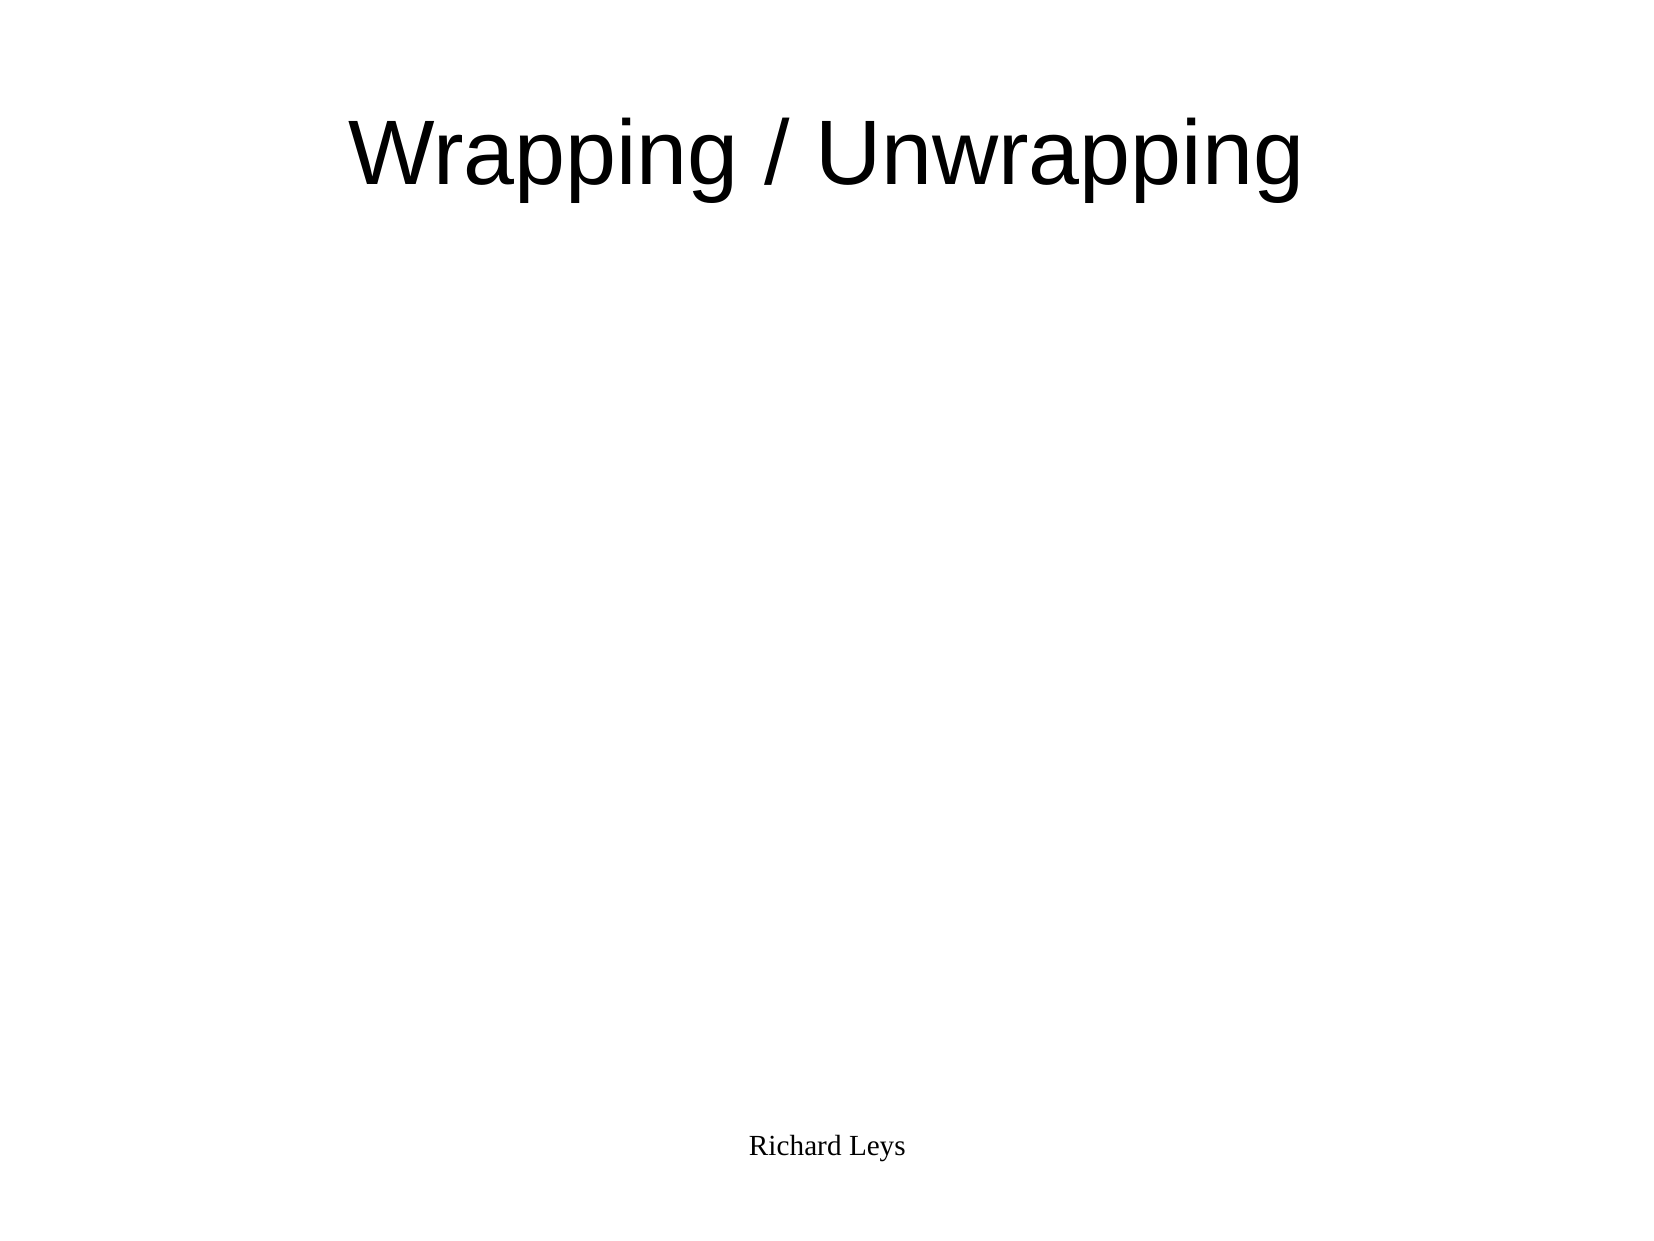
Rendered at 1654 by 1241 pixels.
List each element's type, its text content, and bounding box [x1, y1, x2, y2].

title Wrapping / Unwrapping [82, 56, 1571, 250]
